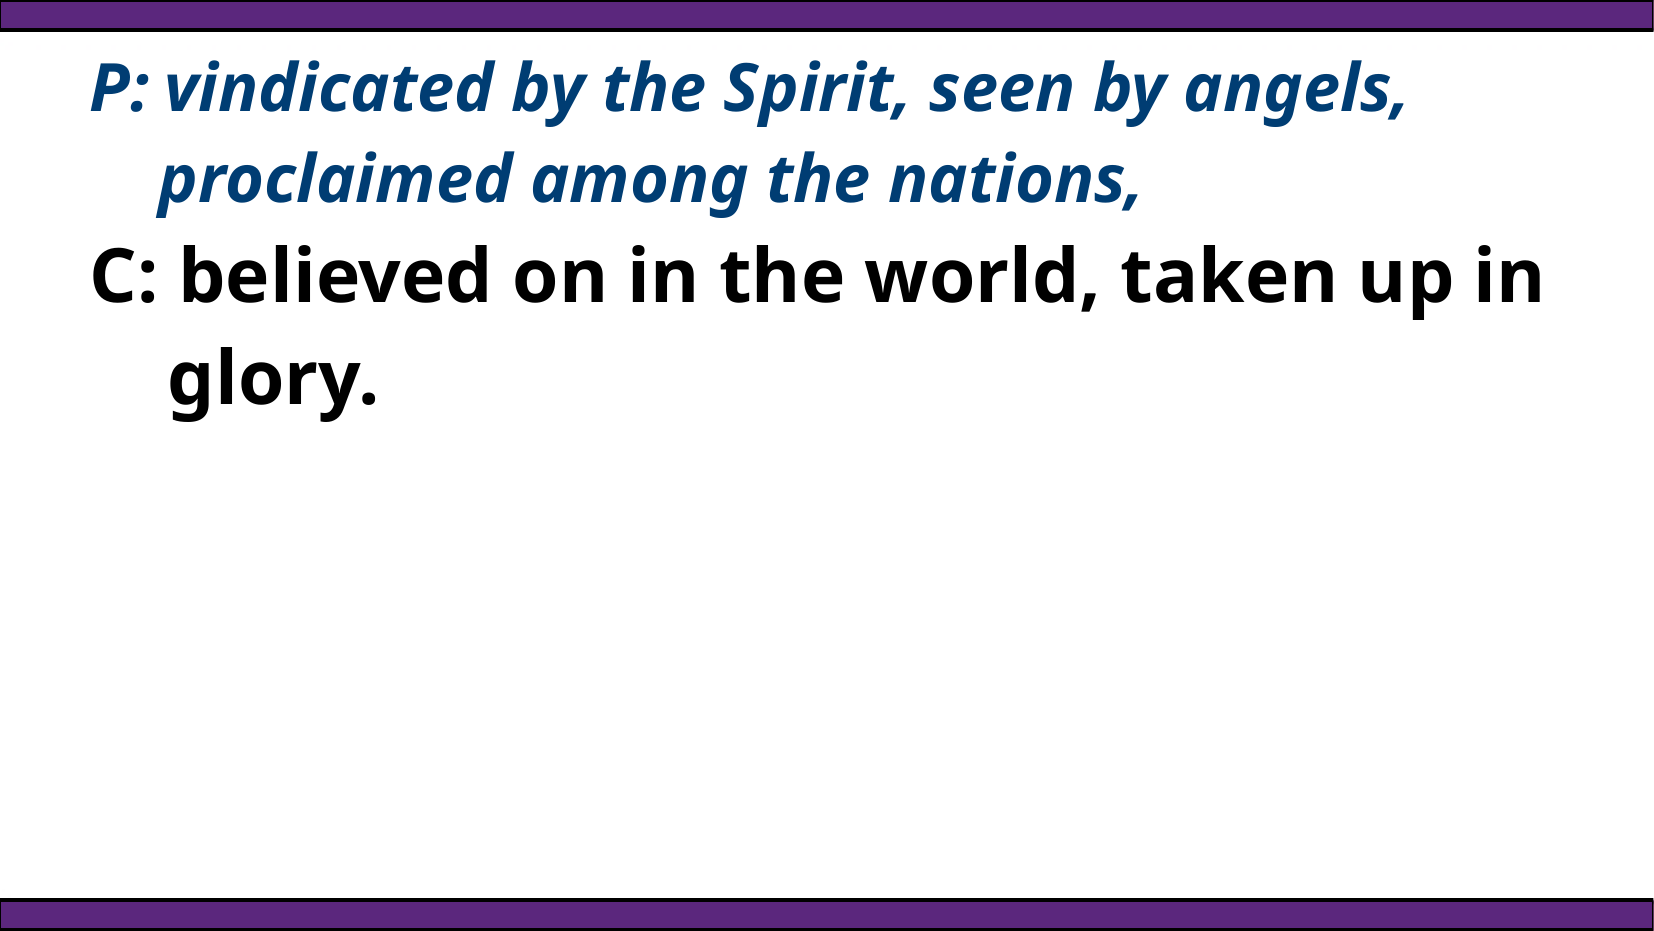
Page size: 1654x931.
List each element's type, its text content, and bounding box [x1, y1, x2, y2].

text_box [0, 900, 1654, 931]
text_box P: vindicated by the Spirit, seen by angels, proclaimed among the nations, C: believed on in the world, taken up in glory. [75, 33, 1576, 426]
picture [0, 31, 1654, 900]
text_box [0, 0, 1654, 31]
